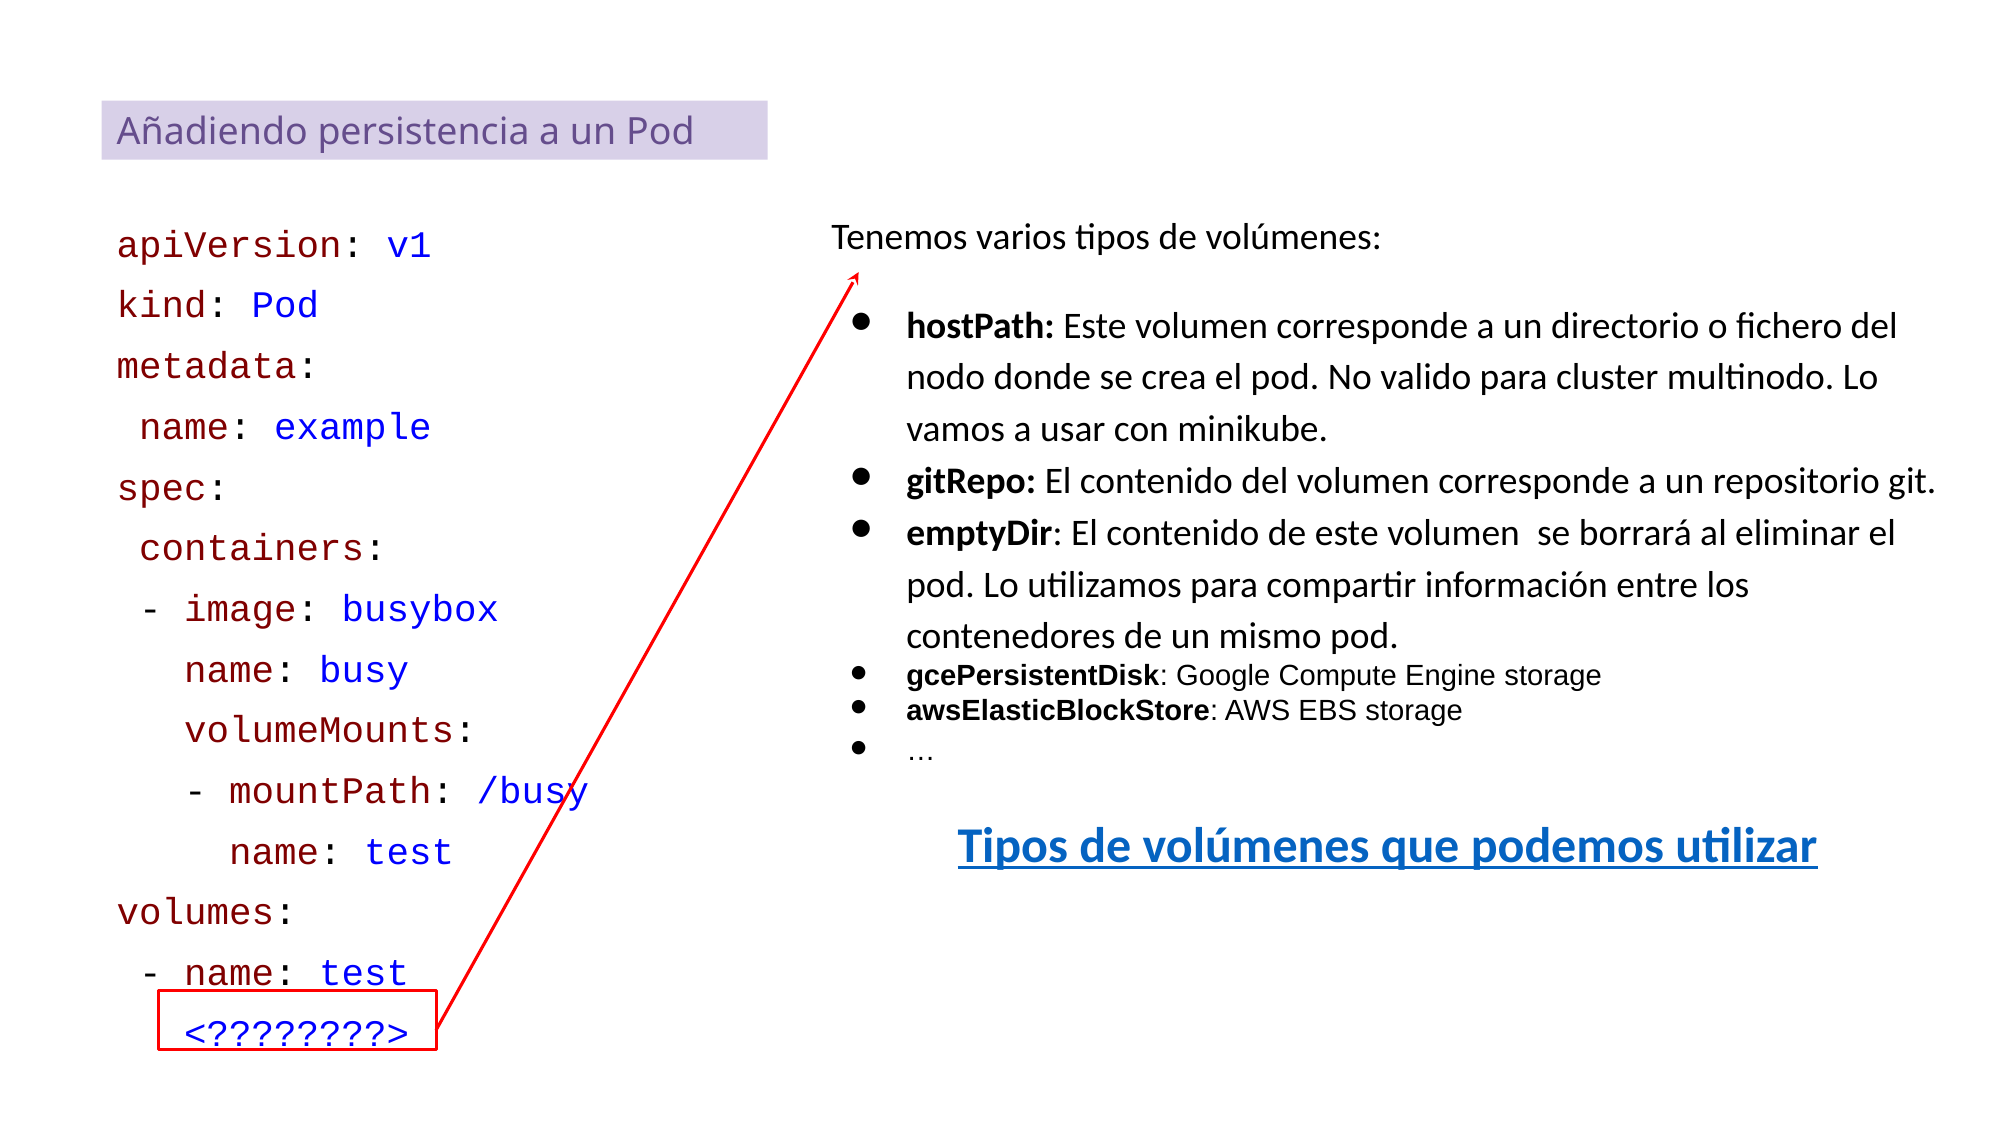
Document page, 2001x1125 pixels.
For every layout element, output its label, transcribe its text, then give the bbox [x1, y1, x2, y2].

text_box Añadiendo persistencia a un Pod [101, 100, 768, 160]
text_box apiVersion: v1 kind: Pod metadata: name: example spec: containers: - image: busybox name: busy volumeMounts: - mountPath: /busy name: test volumes: - name: test <????????> [101, 196, 1977, 1107]
text_box Tenemos varios tipos de volúmenes: hostPath: Este volumen corresponde a un directorio o fichero del nodo donde se crea el pod. No valido para cluster multinodo. Lo vamos a usar con minikube. gitRepo: El contenido del volumen corresponde a un repositorio git. emptyDir: El contenido de este volumen se borrará al eliminar el pod. Lo utilizamos para compartir información entre los contenedores de un mismo pod. gcePersistentDisk: Google Compute Engine storage awsElasticBlockStore: AWS EBS storage … Tipos de volúmenes que podemos utilizar [816, 196, 1960, 1025]
text_box apiVersion: v1 kind: Pod metadata: name: example spec: containers: - image: busybox name: busy volumeMounts: - mountPath: /busy name: test volumes: - name: test <????????> [160, 992, 435, 1048]
